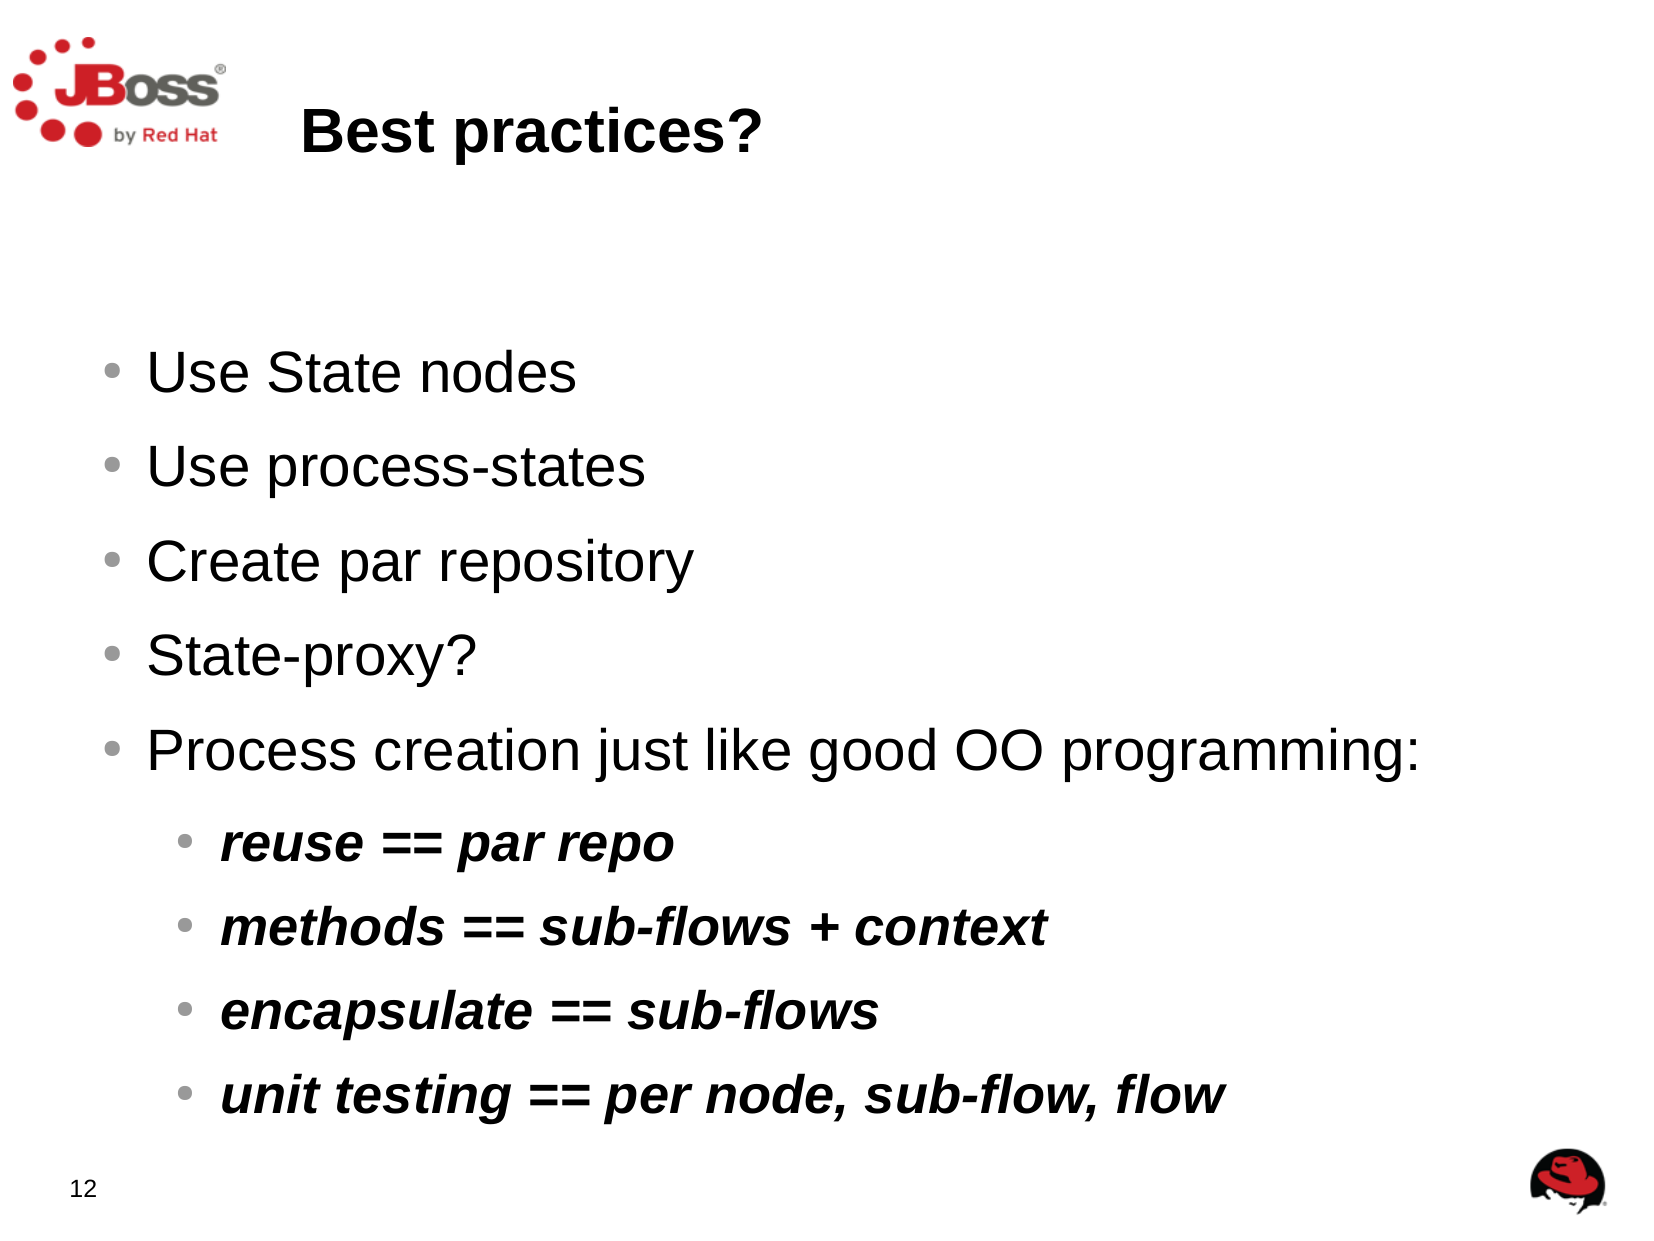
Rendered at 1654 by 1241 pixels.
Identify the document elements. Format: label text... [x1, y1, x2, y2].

list Use State nodes Use process-states Create par repository State-proxy? Process creation just like good OO programming: reuse == par repo methods == sub-flows + context encapsulate == sub-flows unit testing == per node, sub-flow, flow [86, 244, 1576, 1126]
picture [13, 37, 226, 147]
title Best practices? [300, 45, 1571, 218]
picture [1529, 1146, 1613, 1224]
